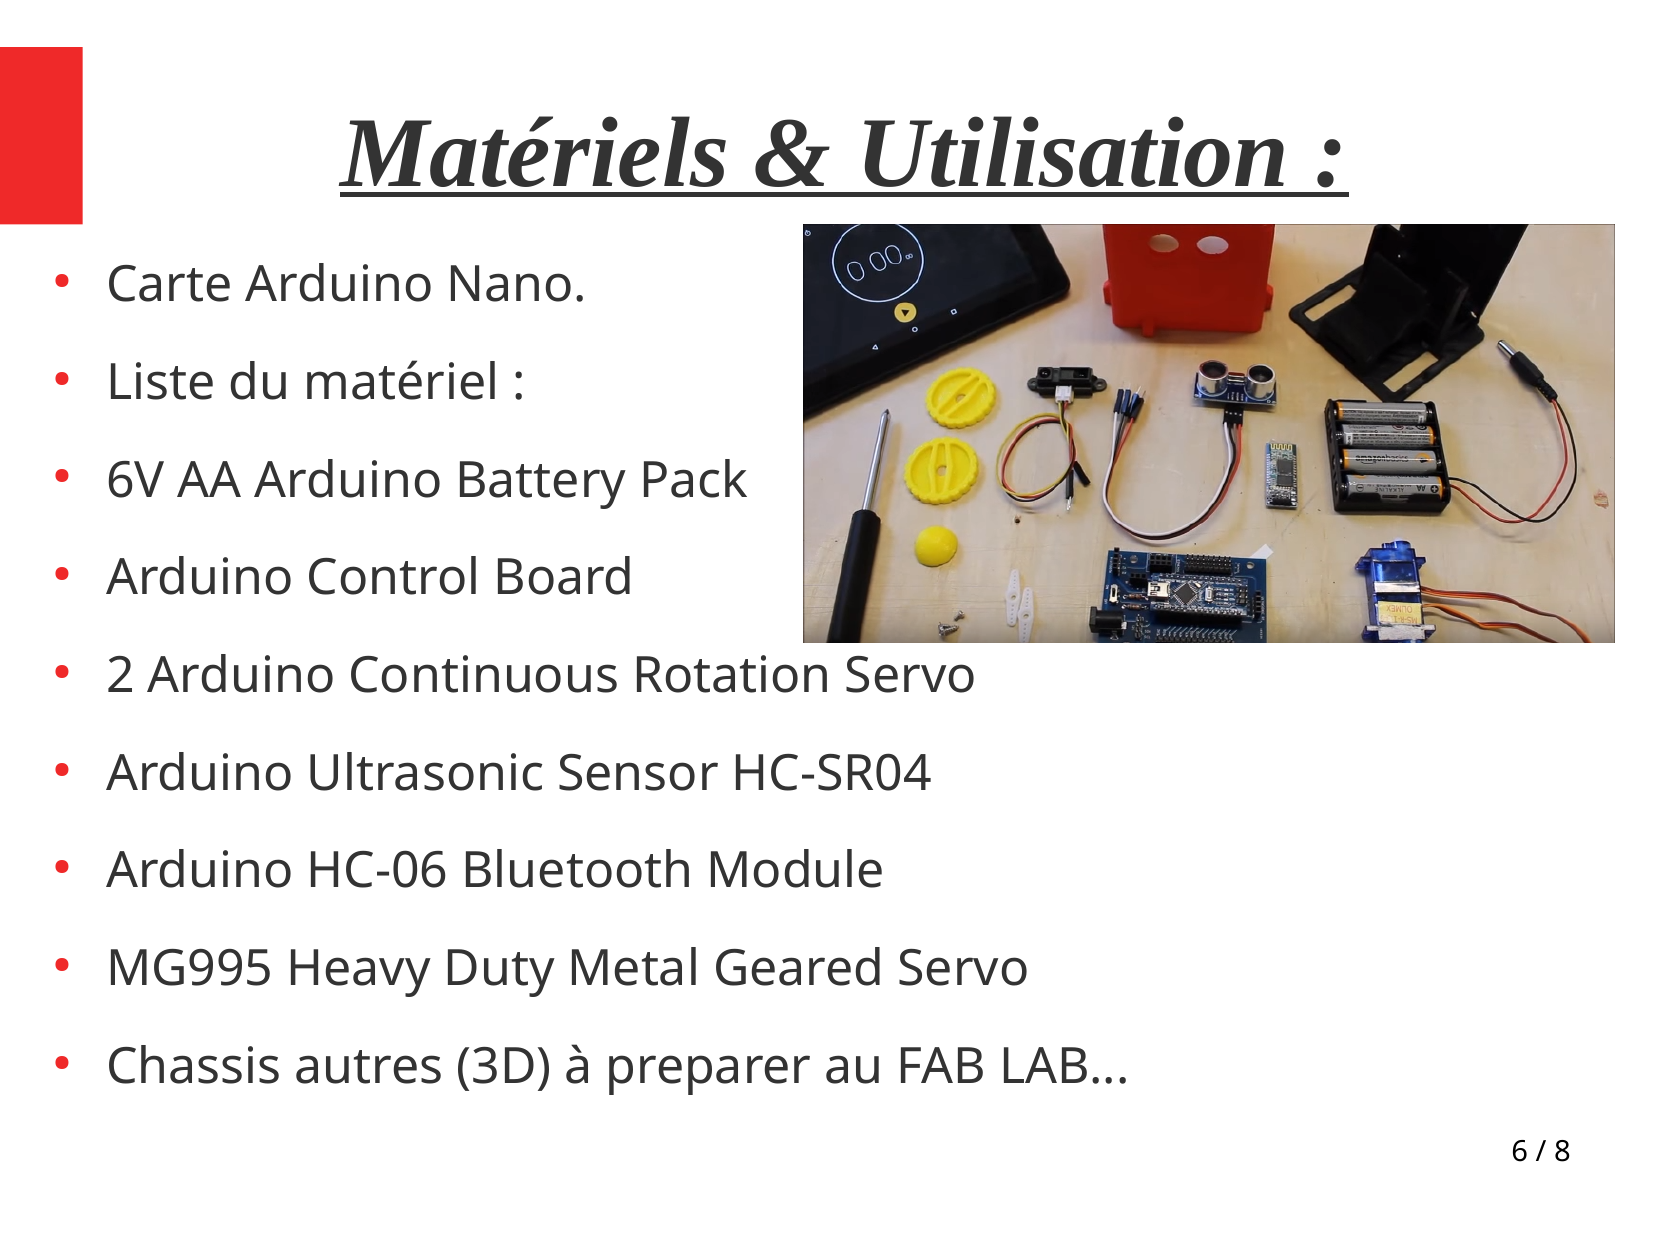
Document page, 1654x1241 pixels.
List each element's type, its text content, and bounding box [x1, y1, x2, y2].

title Matériels & Utilisation : [118, 49, 1571, 248]
list Carte Arduino Nano. Liste du matériel : 6V AA Arduino Battery Pack Arduino Control Board 2 Arduino Continuous Rotation Servo Arduino Ultrasonic Sensor HC-SR04 Arduino HC-06 Bluetooth Module MG995 Heavy Duty Metal Geared Servo Chassis autres (3D) à preparer au FAB LAB... [35, 248, 1453, 968]
picture [803, 224, 1615, 643]
